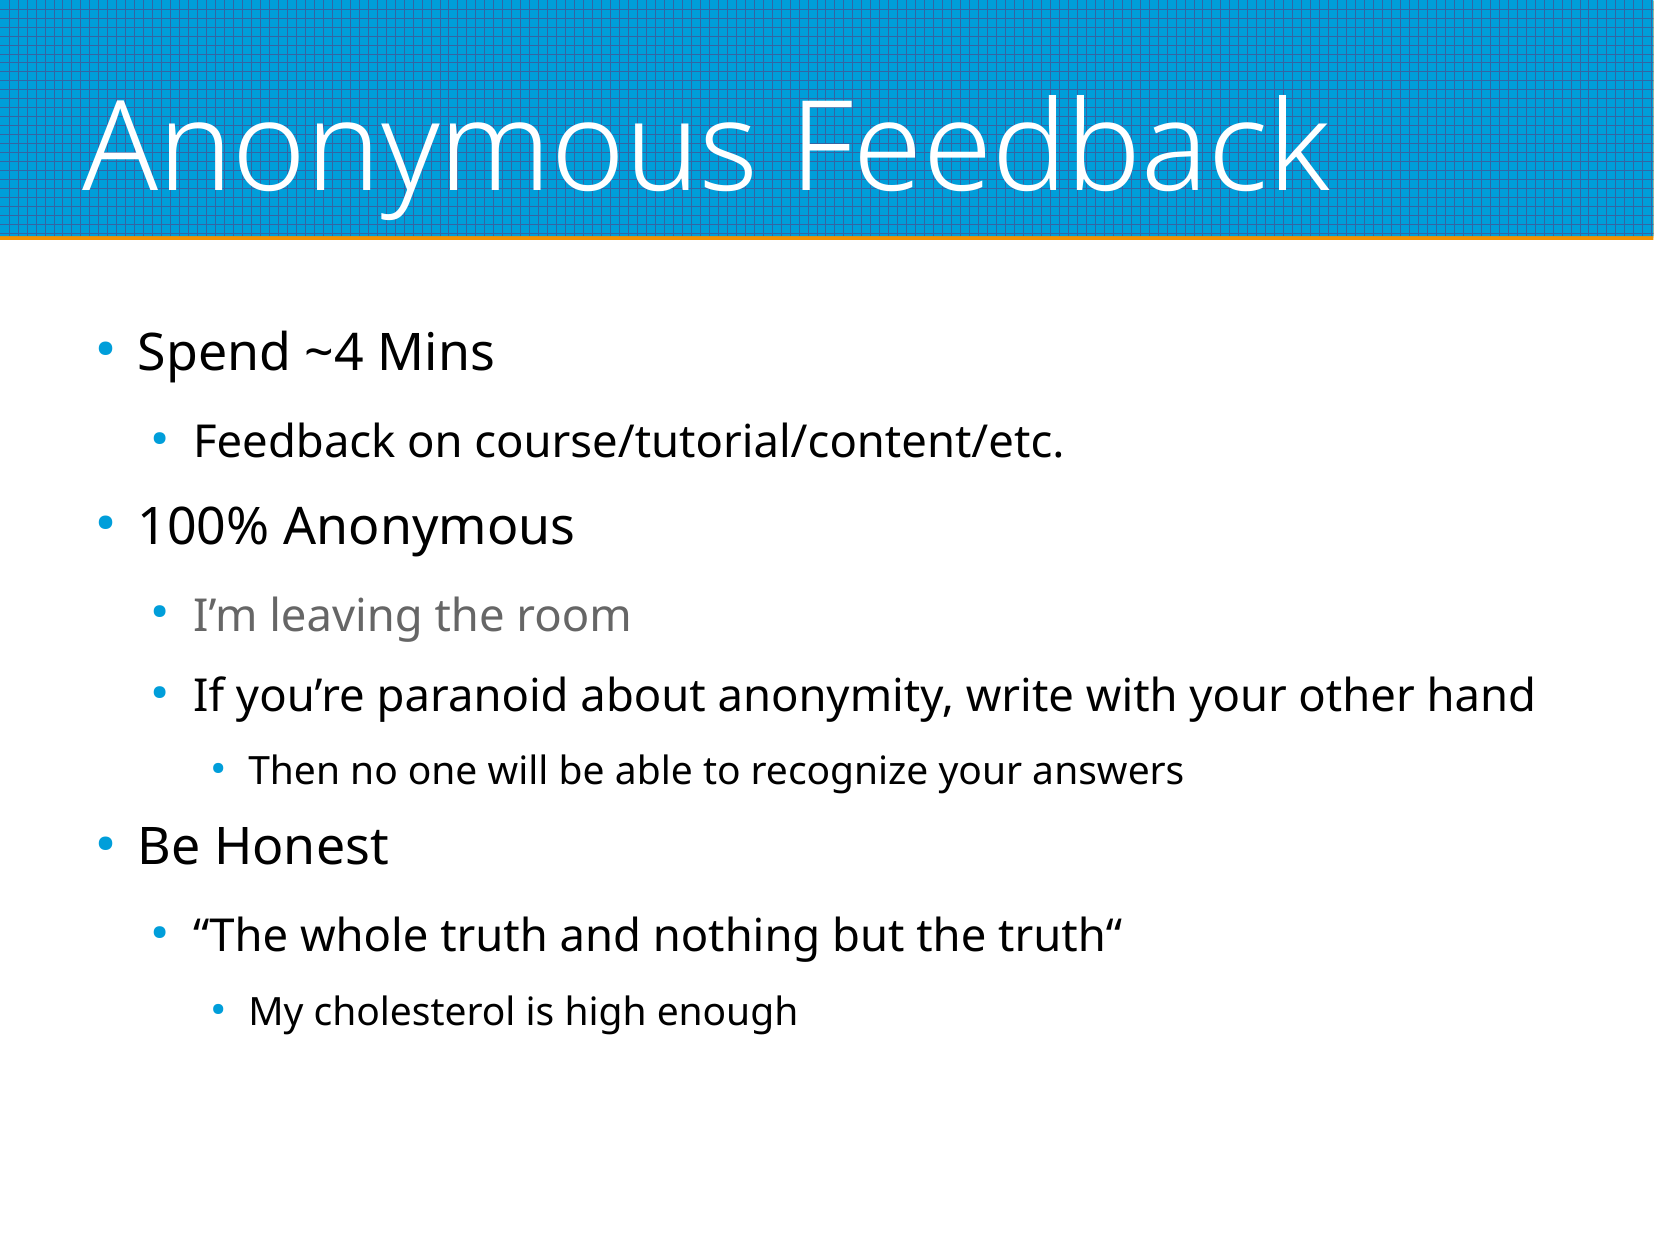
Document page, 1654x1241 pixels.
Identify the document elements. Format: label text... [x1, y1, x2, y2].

list Spend ~4 Mins Feedback on course/tutorial/content/etc. 100% Anonymous I’m leaving the room If you’re paranoid about anonymity, write with your other hand Then no one will be able to recognize your answers Be Honest “The whole truth and nothing but the truth“ My cholesterol is high enough [82, 314, 1563, 1081]
title Anonymous Feedback [82, 19, 1571, 227]
